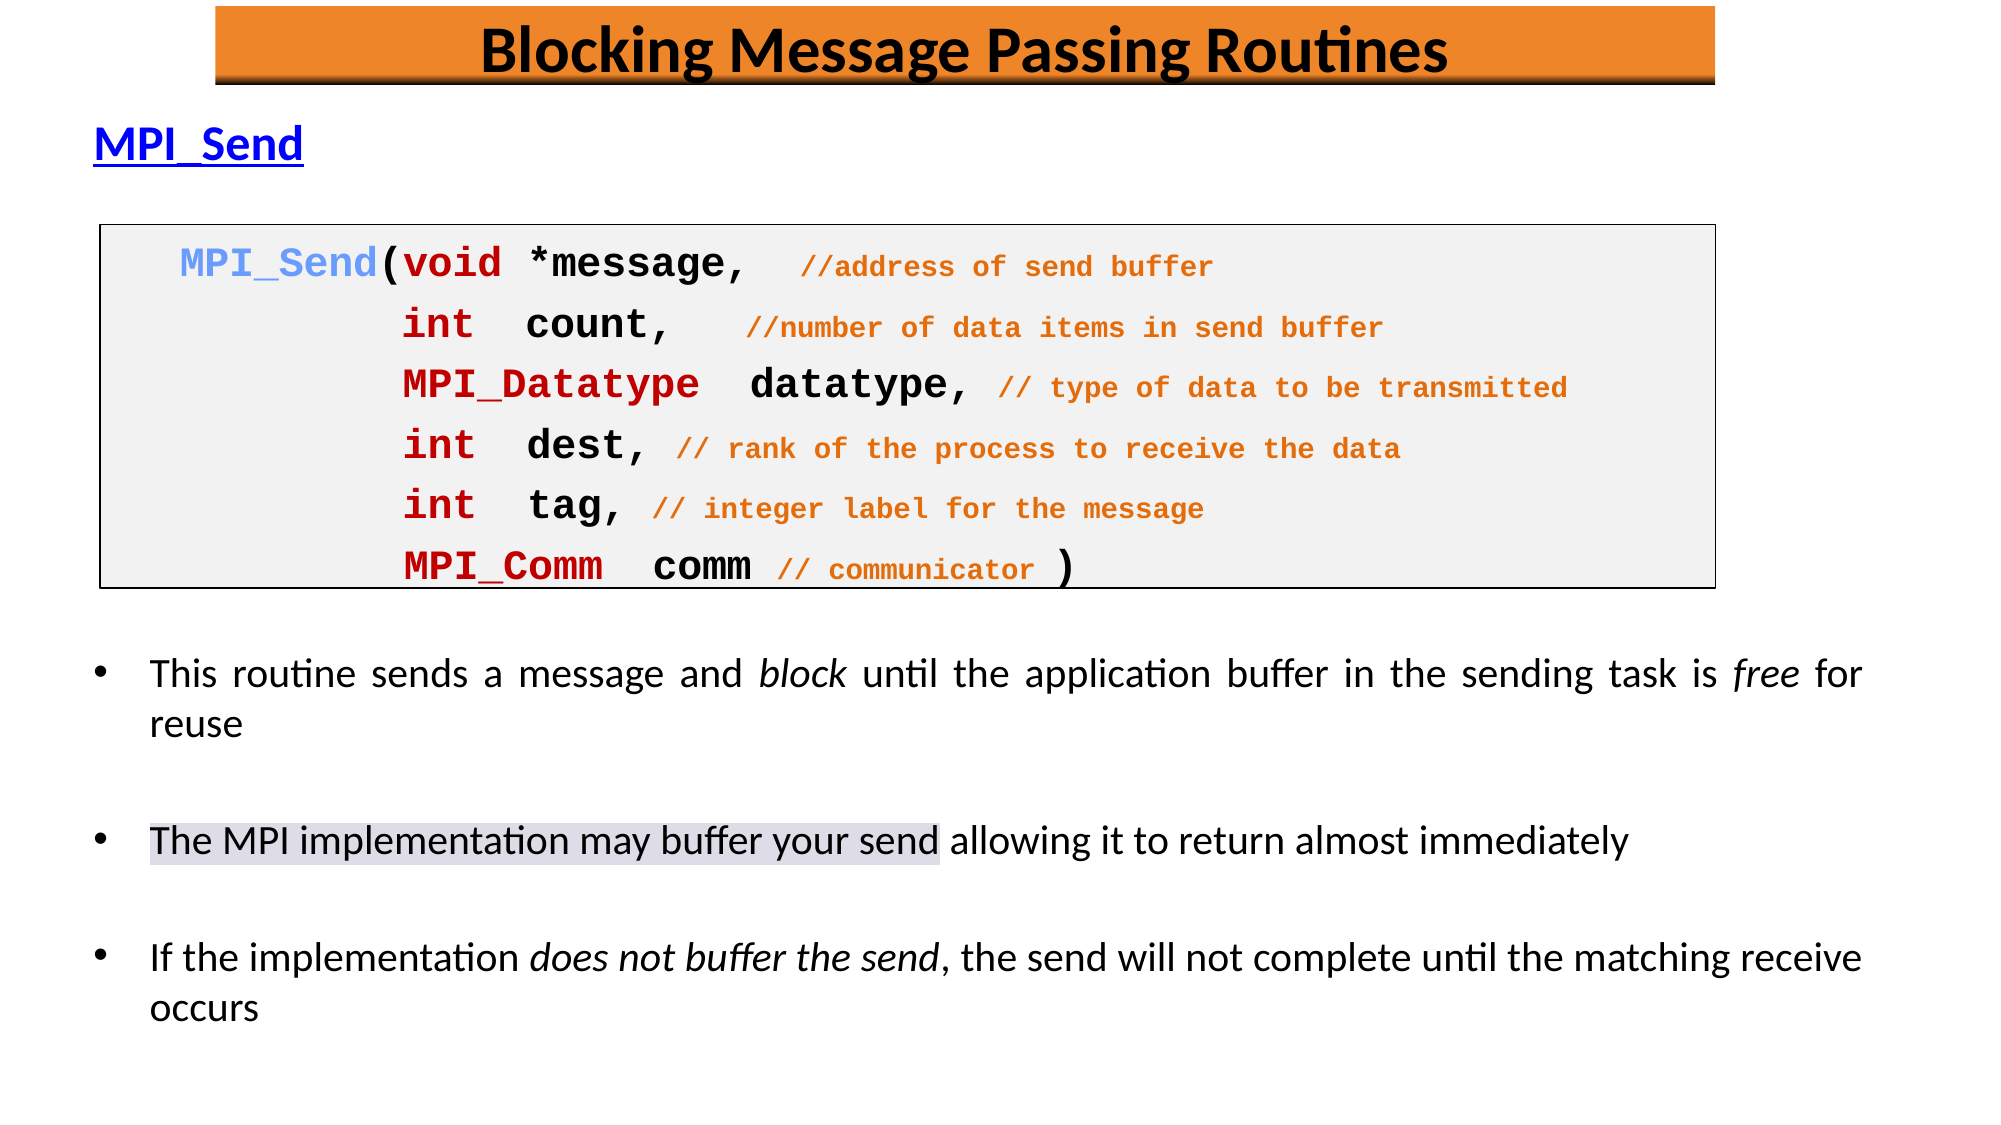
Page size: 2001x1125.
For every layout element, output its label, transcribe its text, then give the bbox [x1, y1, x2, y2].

text_box Blocking Message Passing Routines [215, 6, 1716, 85]
text_box MPI_Send(void *message, //address of send buffer int count, //number of data items in send buffer MPI_Datatype datatype, // type of data to be transmitted int dest, // rank of the process to receive the data int tag, // integer label for the message MPI_Comm comm // communicator ) [99, 224, 1716, 588]
list MPI_Send This routine sends a message and block until the application buffer in the sending task is free for reuse The MPI implementation may buffer your send allowing it to return almost immediately If the implementation does not buffer the send, the send will not complete until the matching receive occurs [78, 102, 1879, 1125]
